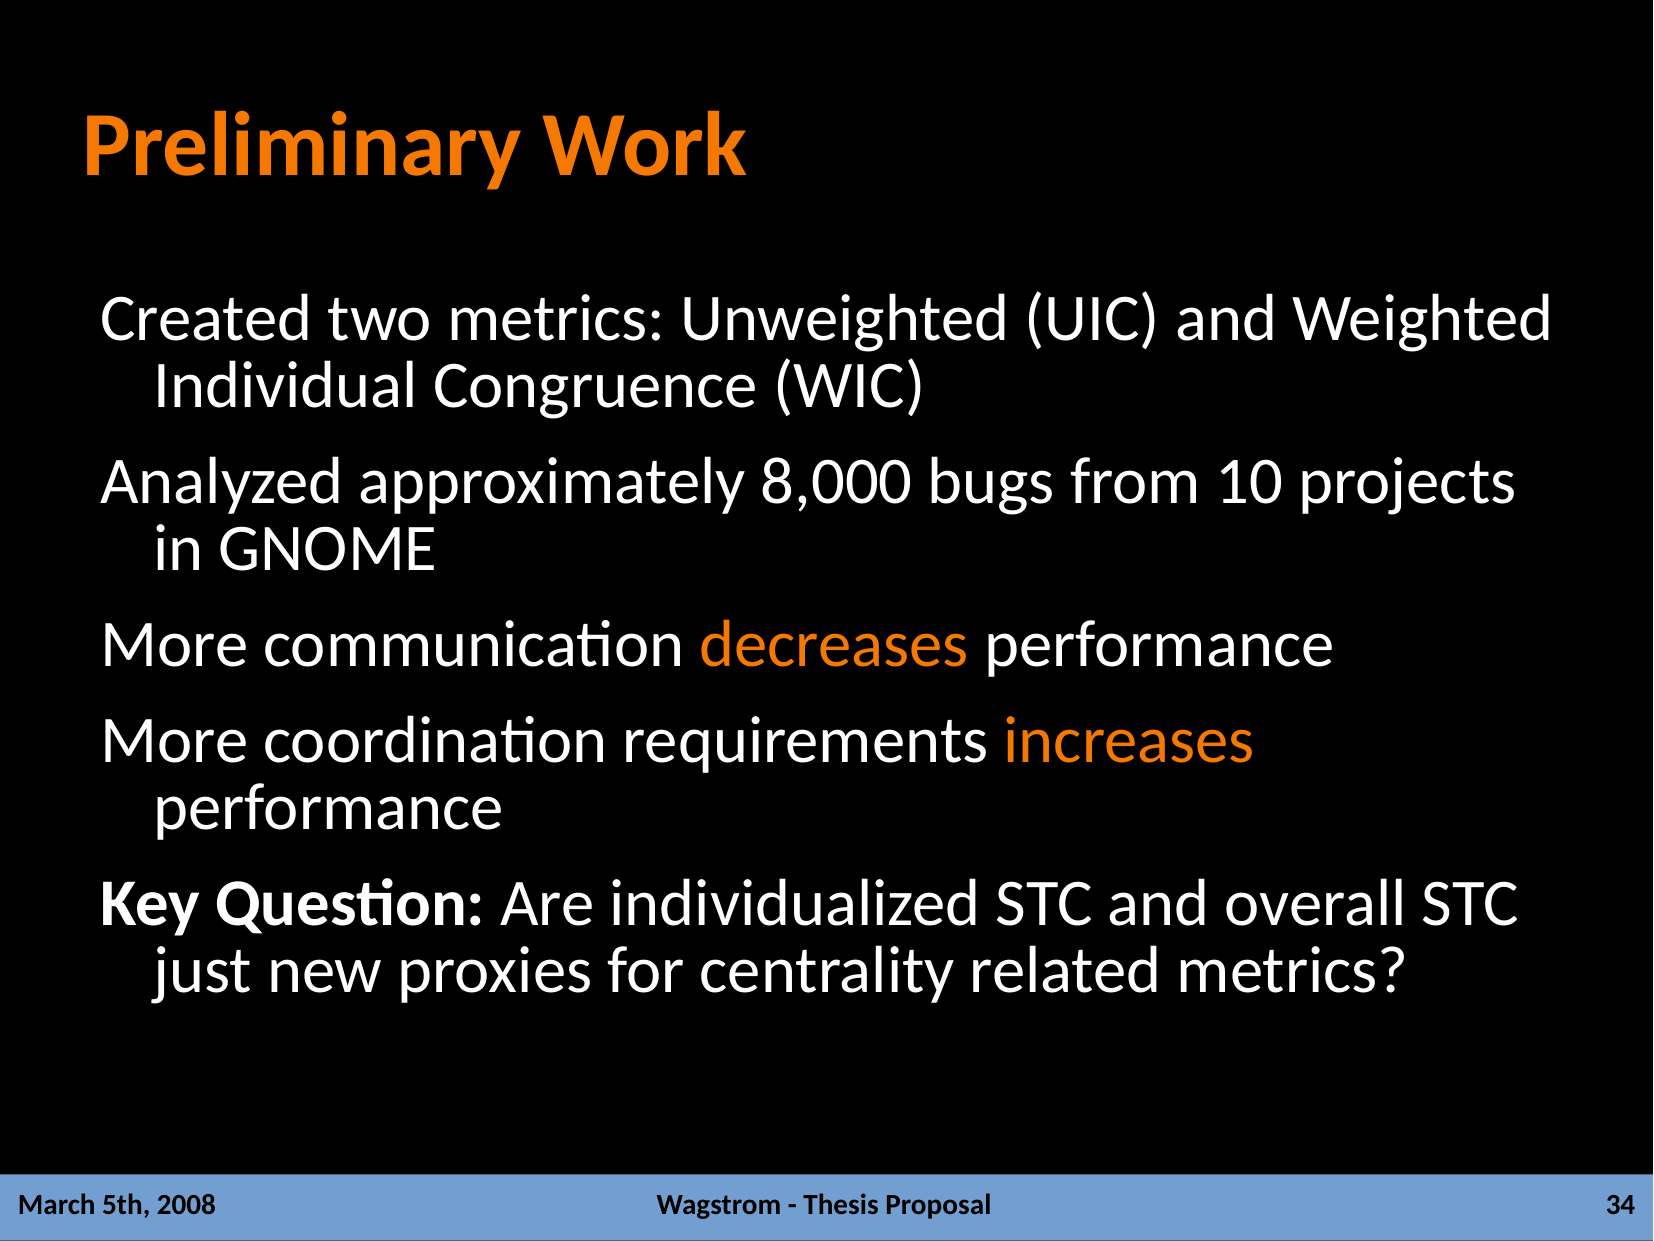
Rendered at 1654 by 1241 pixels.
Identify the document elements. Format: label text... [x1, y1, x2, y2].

title Preliminary Work [82, 56, 1571, 250]
list Created two metrics: Unweighted (UIC) and Weighted Individual Congruence (WIC) Analyzed approximately 8,000 bugs from 10 projects in GNOME More communication decreases performance More coordination requirements increases performance Key Question: Are individualized STC and overall STC just new proxies for centrality related metrics? [82, 290, 1571, 1142]
